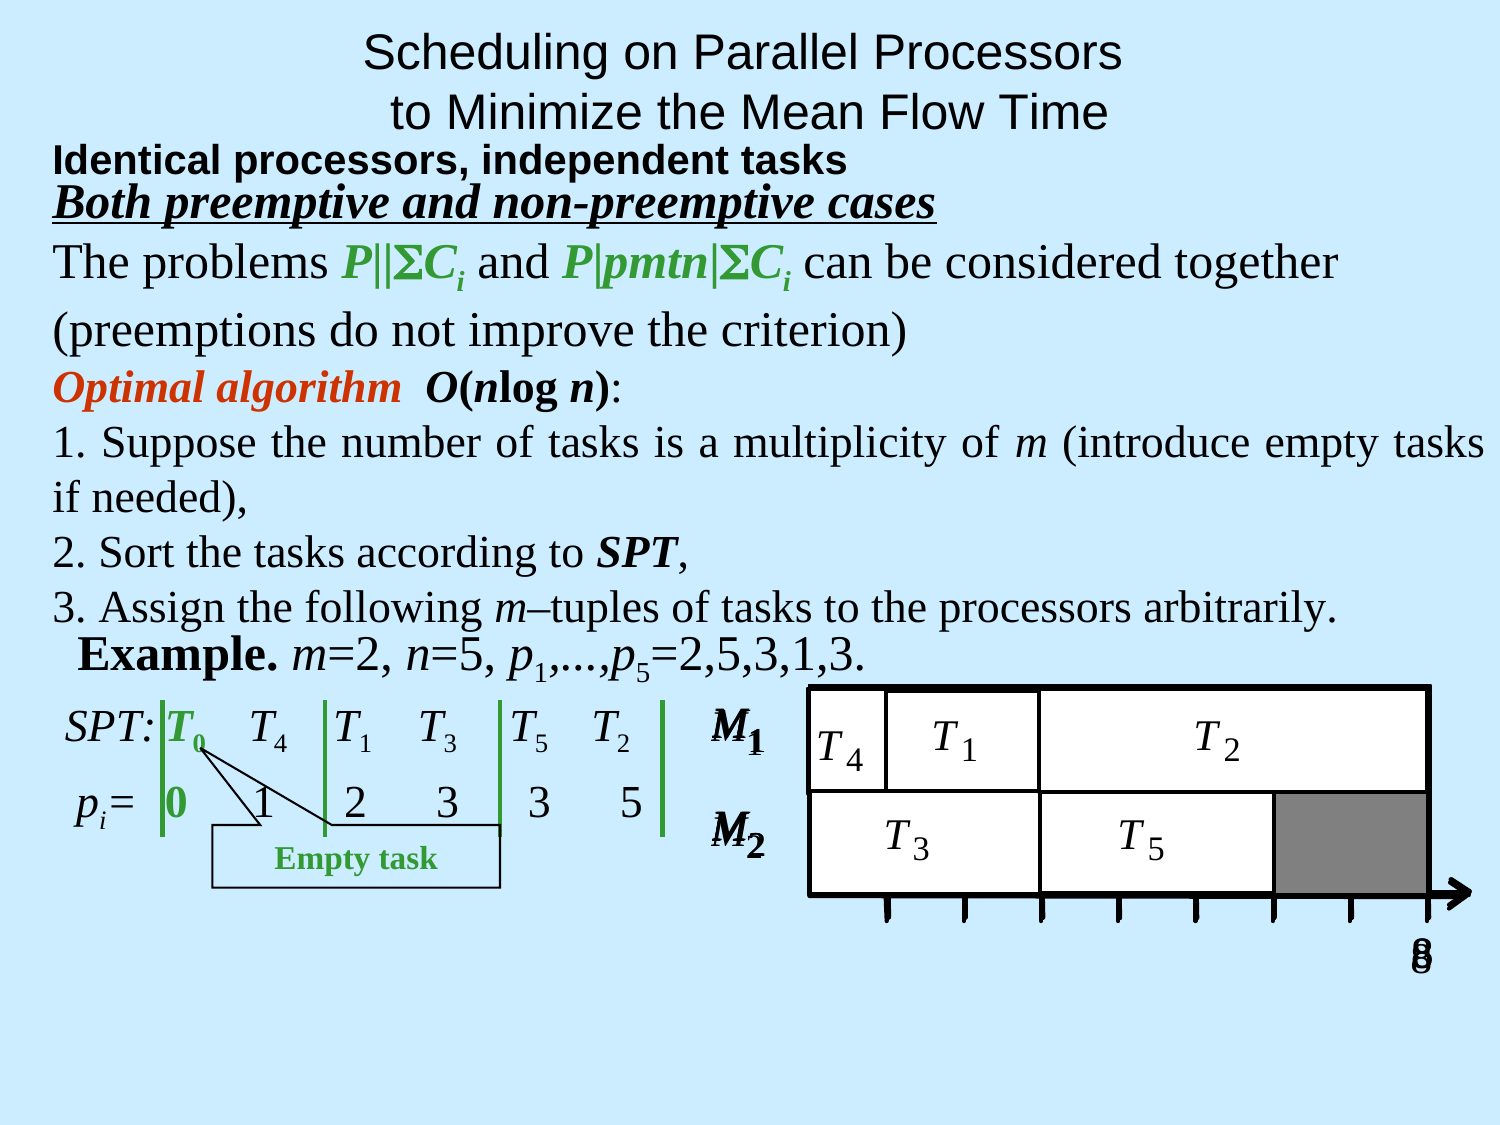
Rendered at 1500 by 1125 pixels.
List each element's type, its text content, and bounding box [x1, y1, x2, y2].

text_box SPT: T4 T1 T3 T5 T2 pi= 1 2 3 3 5 [49, 687, 149, 843]
text_box SPT: T4 T1 T3 T5 T2 pi= 1 2 3 3 5 [250, 687, 676, 843]
text_box Empty task [200, 747, 501, 888]
text_box Both preemptive and non-preemptive cases The problems P||Ci and P|pmtn|Ci can be considered together (preemptions do not improve the criterion) Optimal algorithm O(nlog n): 1. Suppose the number of tasks is a multiplicity of m (introduce empty tasks if needed), 2. Sort the tasks according to SPT, 3. Assign the following m–tuples of tasks to the processors arbitrarily. [37, 191, 1500, 640]
title Scheduling on Parallel Processors to Minimize the Mean Flow Time [0, 0, 1500, 160]
text_box T0 0 [149, 687, 250, 905]
chart [711, 684, 1477, 991]
text_box Example. m=2, n=5, p1,...,p5=2,5,3,1,3. [62, 612, 1413, 697]
text_box Identical processors, independent tasks [37, 125, 1500, 191]
